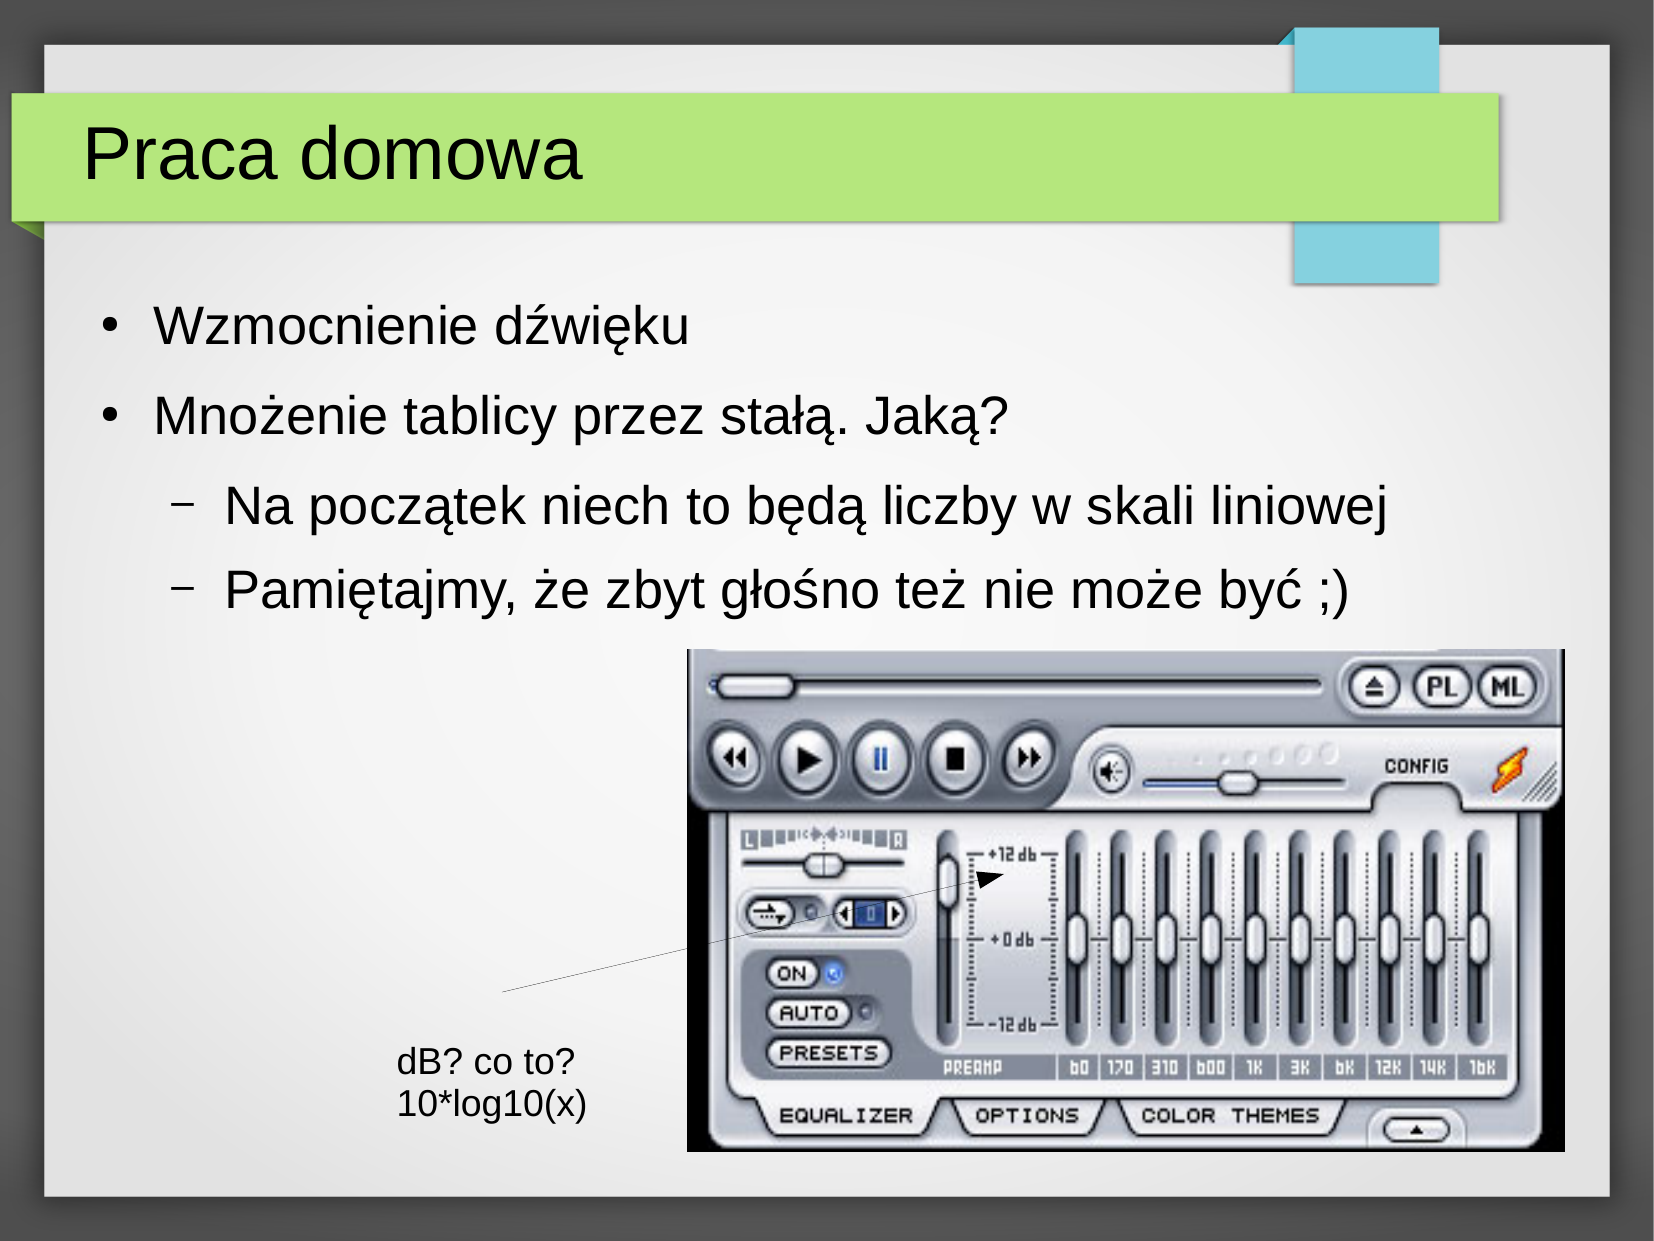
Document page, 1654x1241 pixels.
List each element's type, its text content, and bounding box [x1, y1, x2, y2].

list Wzmocnienie dźwięku Mnożenie tablicy przez stałą. Jaką? Na początek niech to będą liczby w skali liniowej Pamiętajmy, że zbyt głośno też nie może być ;) [82, 295, 1571, 1015]
picture [0, 0, 1654, 1241]
text_box dB? co to? 10*log10(x) [381, 1033, 603, 1133]
title Praca domowa [82, 94, 1264, 213]
